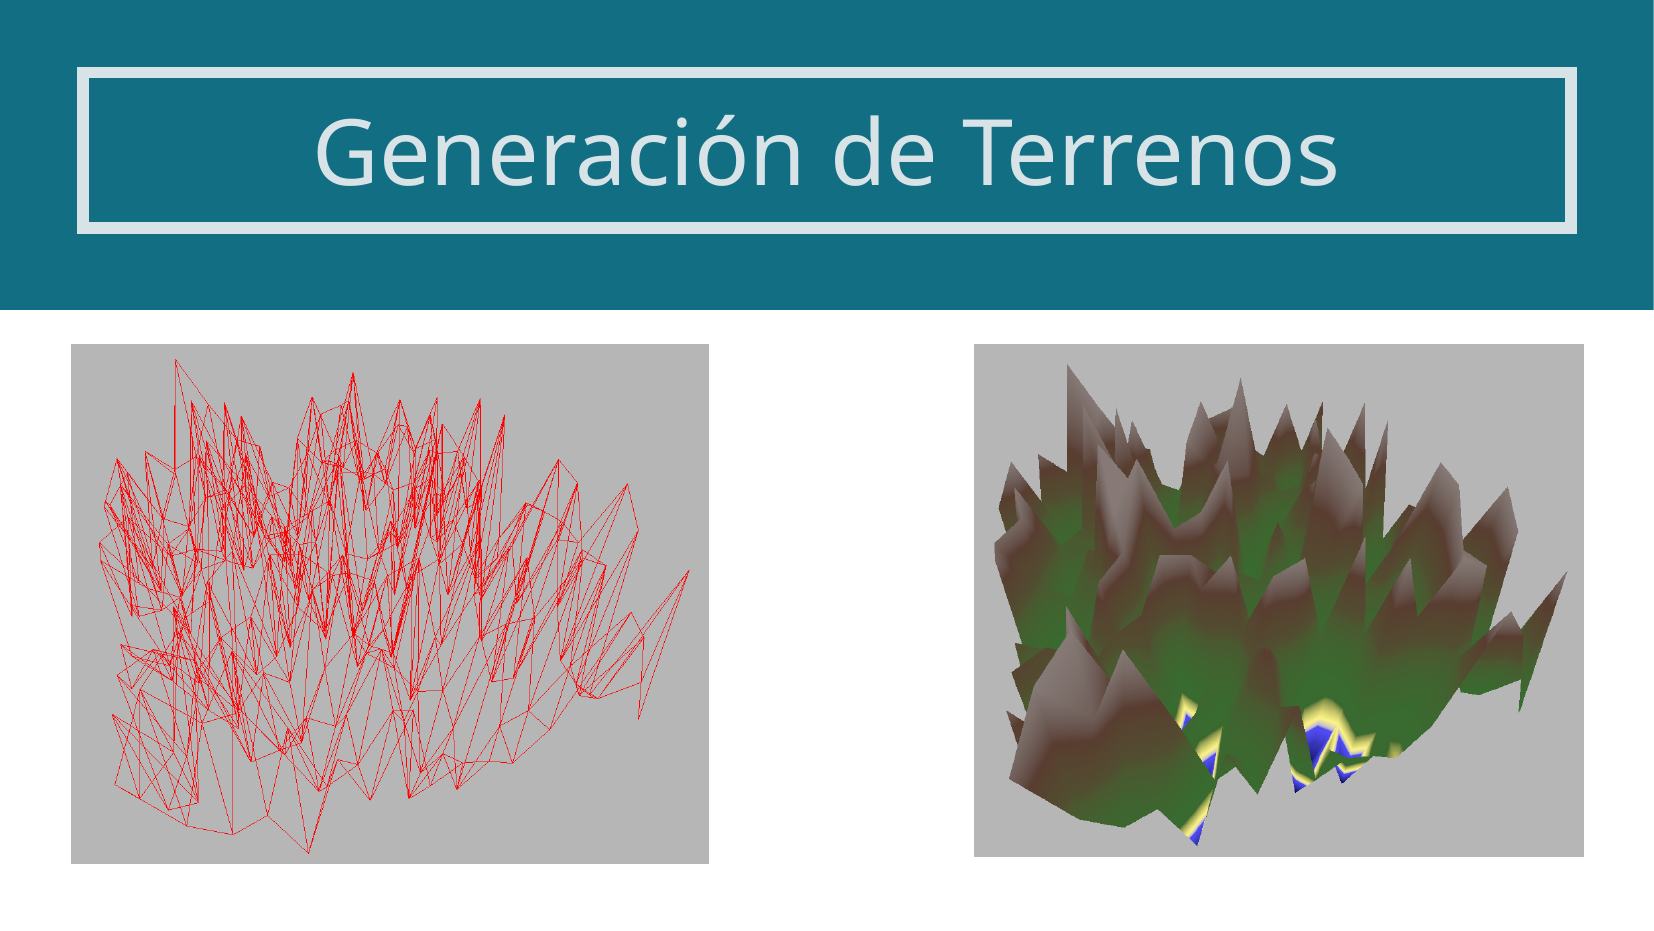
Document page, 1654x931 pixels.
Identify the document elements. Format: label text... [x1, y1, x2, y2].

title Generación de Terrenos [82, 72, 1571, 228]
picture [0, 0, 1654, 931]
